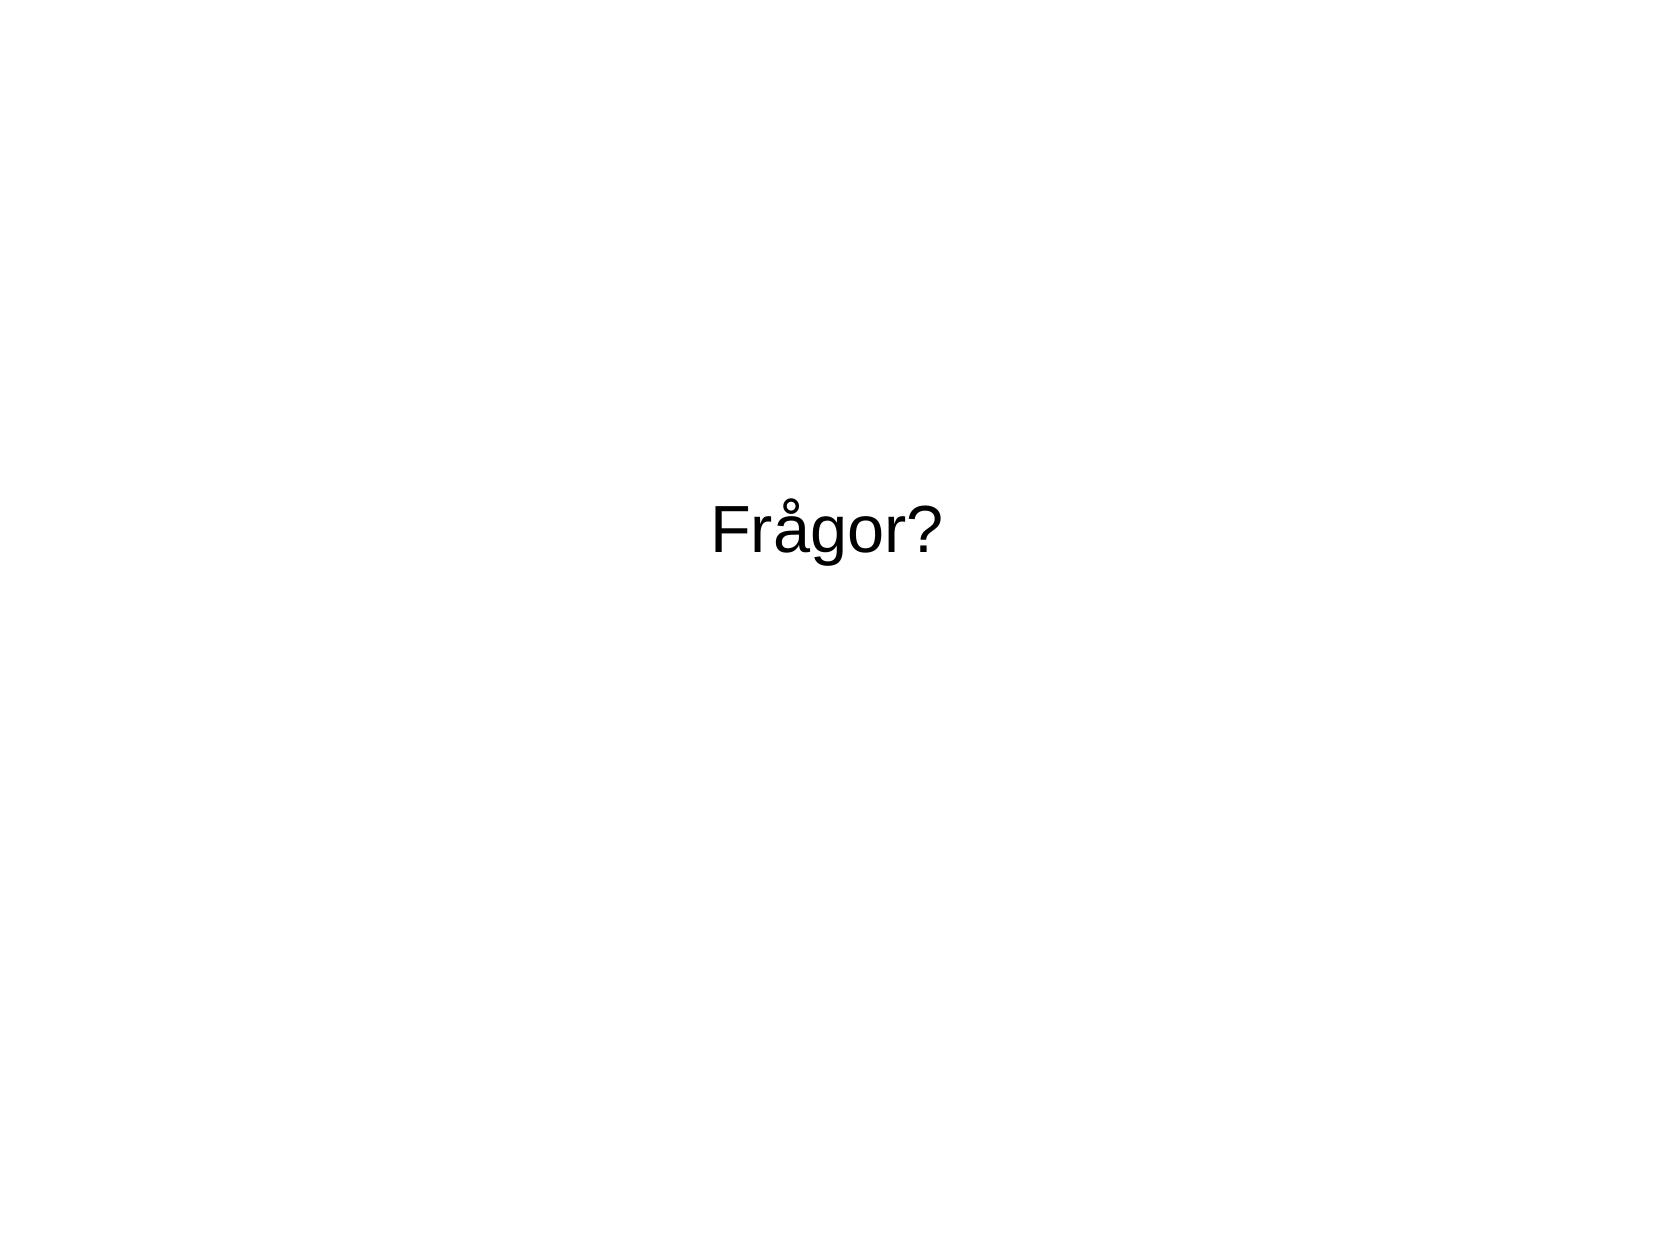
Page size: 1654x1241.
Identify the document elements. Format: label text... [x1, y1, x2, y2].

subtitle Frågor? [82, 49, 1571, 1010]
